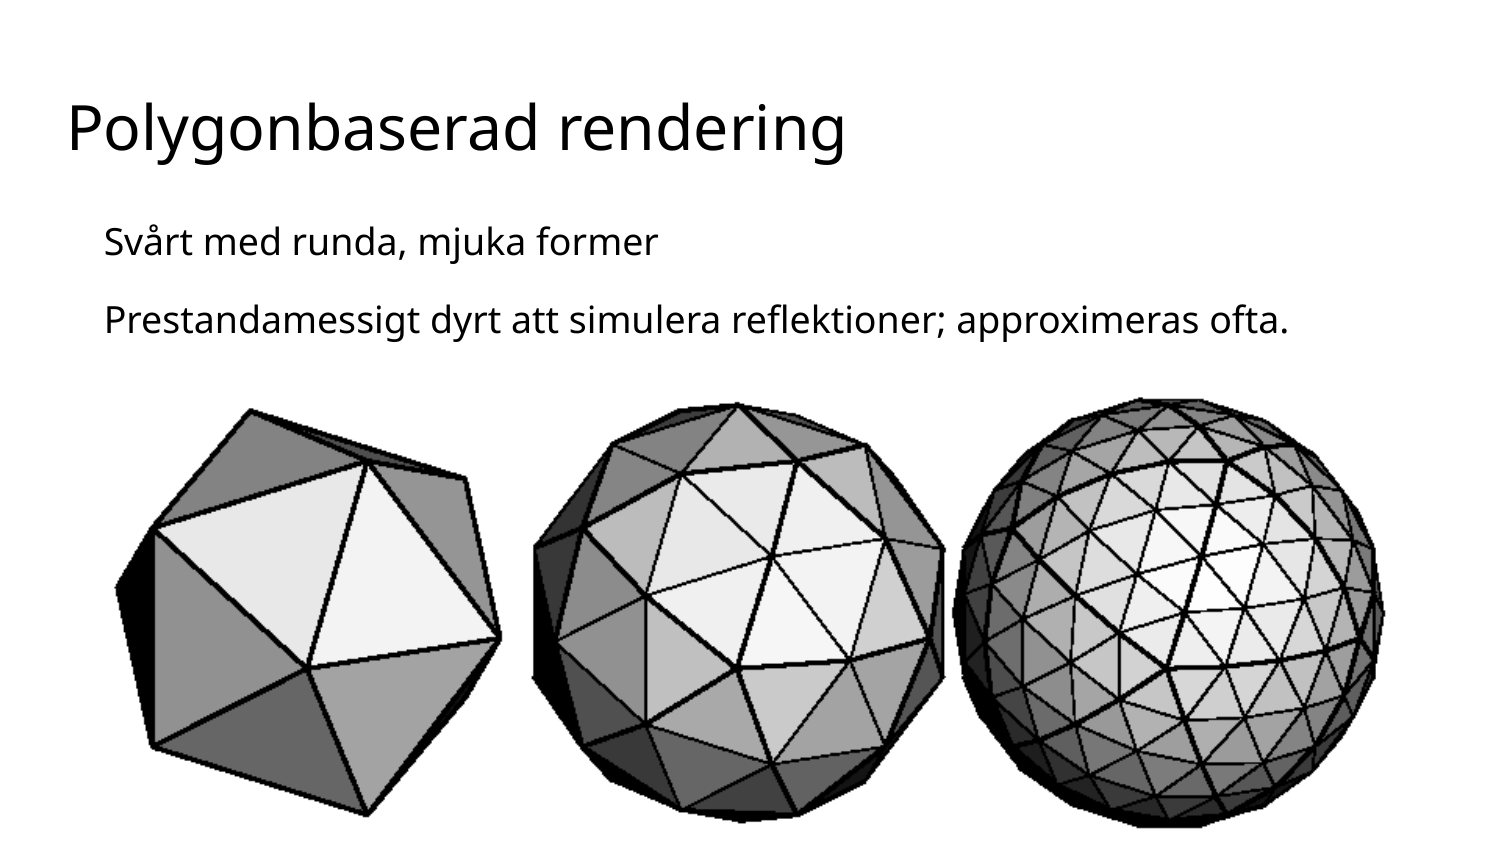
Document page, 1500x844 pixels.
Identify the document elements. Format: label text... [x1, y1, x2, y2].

list Svårt med runda, mjuka former Prestandamessigt dyrt att simulera reflektioner; approximeras ofta. Annorlunda prestandaavvägningar jämfört med Ray-Marching. [51, 202, 1449, 750]
picture [99, 382, 1401, 844]
title Polygonbaserad rendering [51, 72, 1449, 167]
